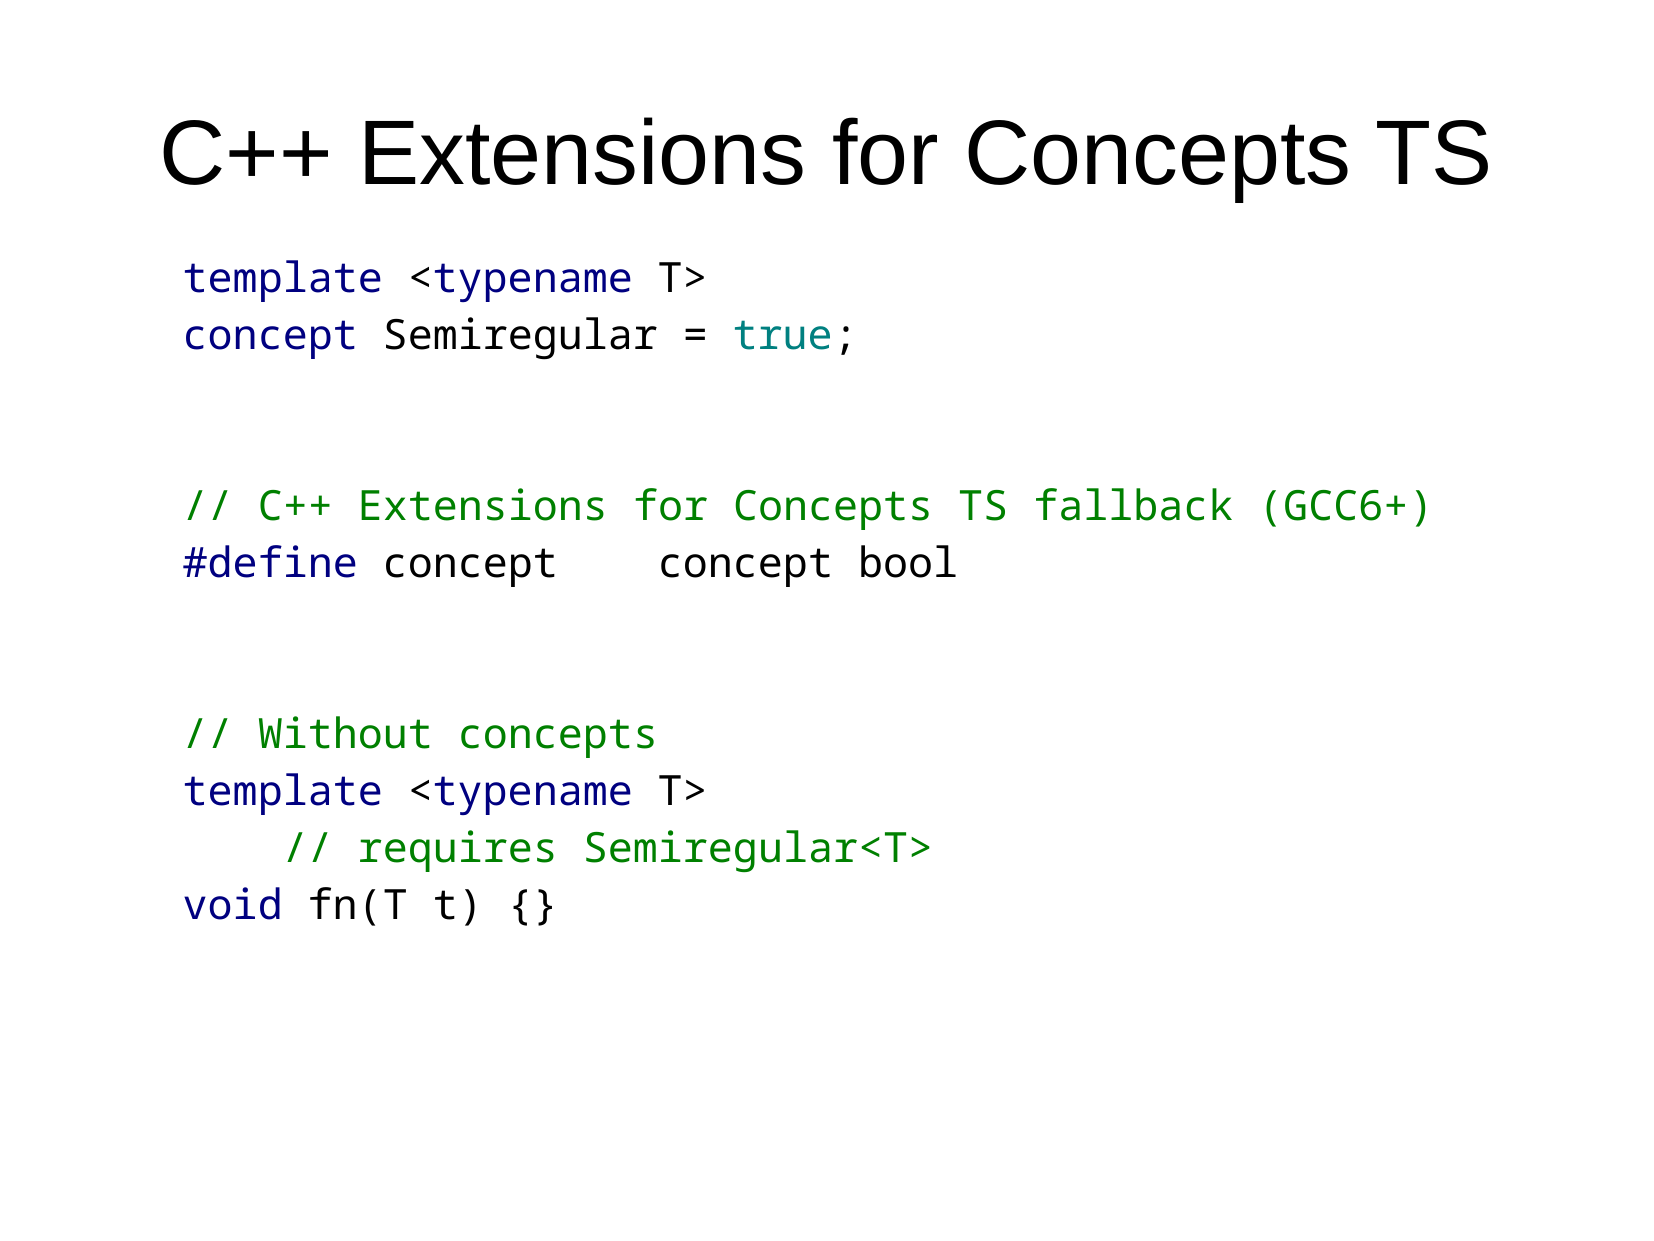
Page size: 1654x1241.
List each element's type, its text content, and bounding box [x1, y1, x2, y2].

subtitle template <typename T> concept Semiregular = true; // C++ Extensions for Concepts TS fallback (GCC6+) #define concept concept bool // Without concepts template <typename T> // requires Semiregular<T> void fn(T t) {} [82, 337, 1571, 1241]
title C++ Extensions for Concepts TS [82, 49, 1571, 257]
